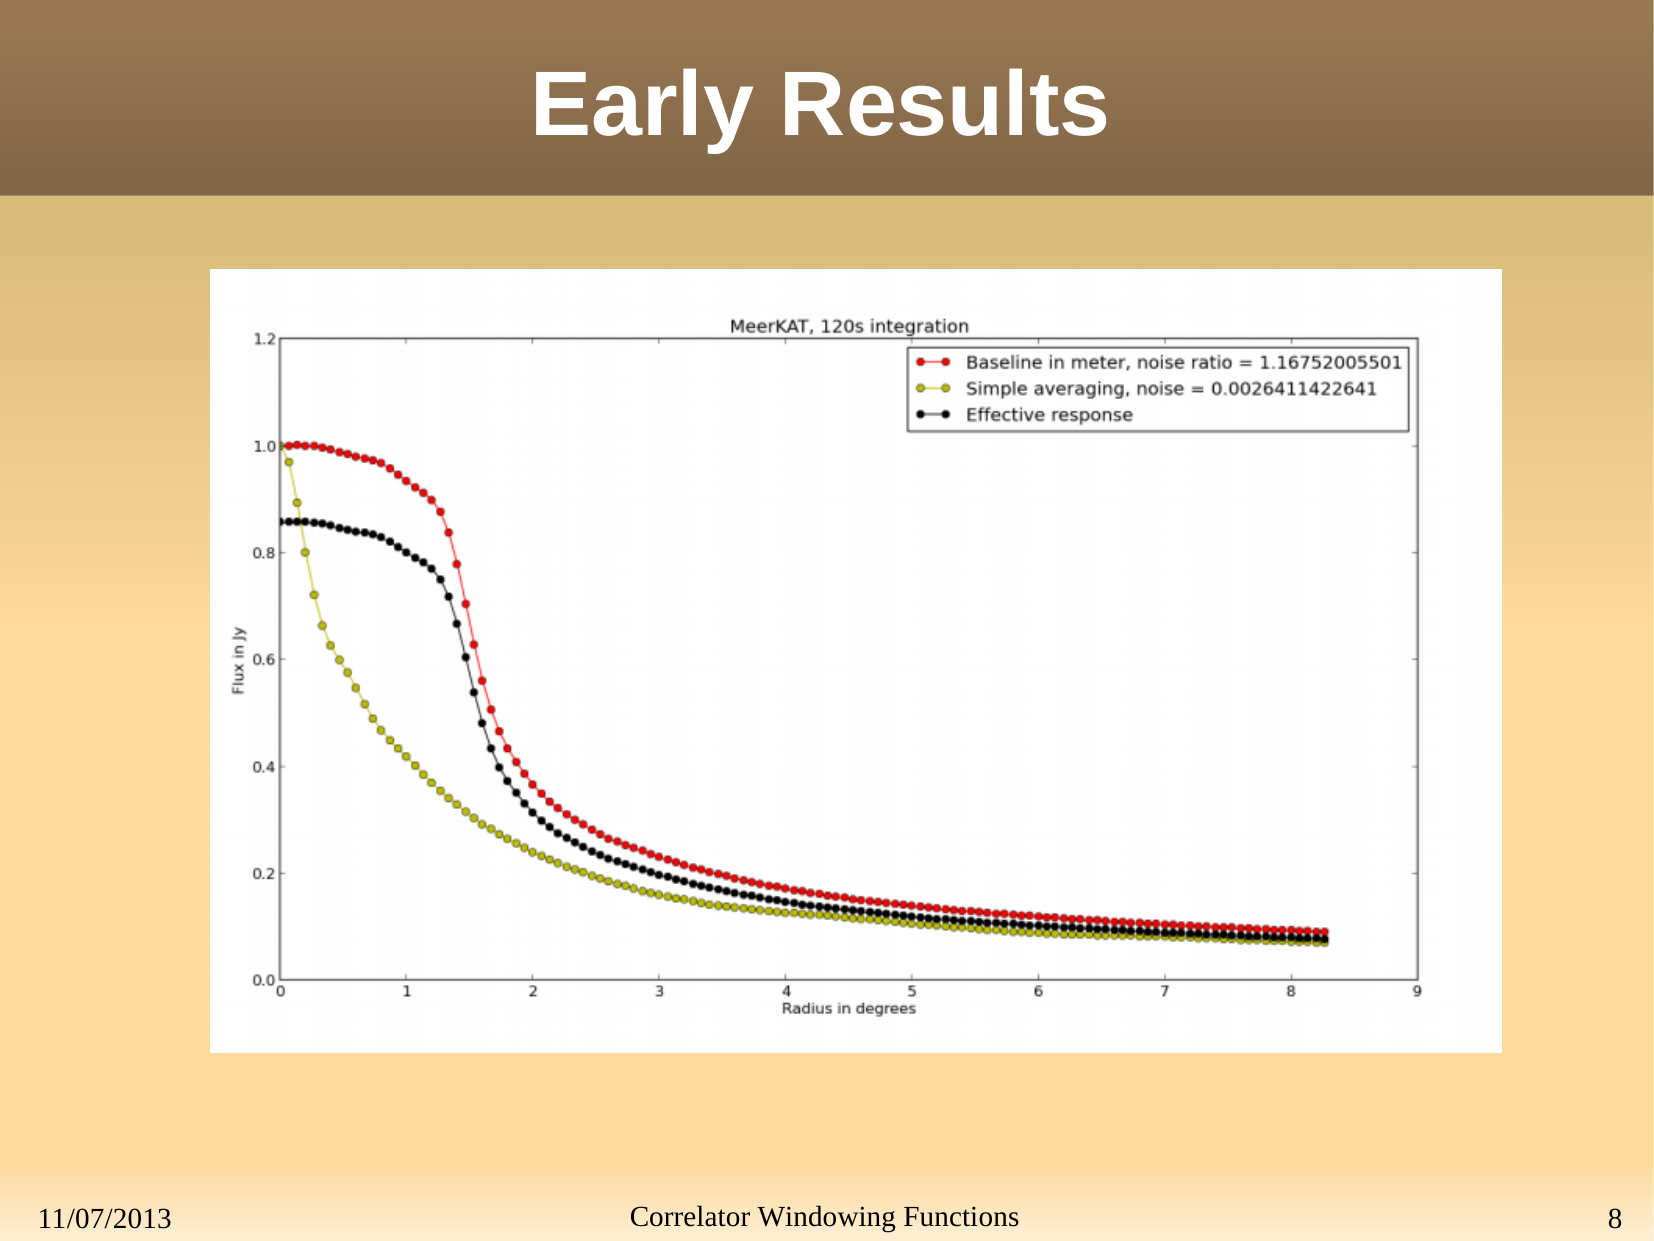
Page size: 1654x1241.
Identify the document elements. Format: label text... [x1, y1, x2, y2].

picture [0, 0, 1654, 1241]
title Early Results [76, 0, 1565, 208]
